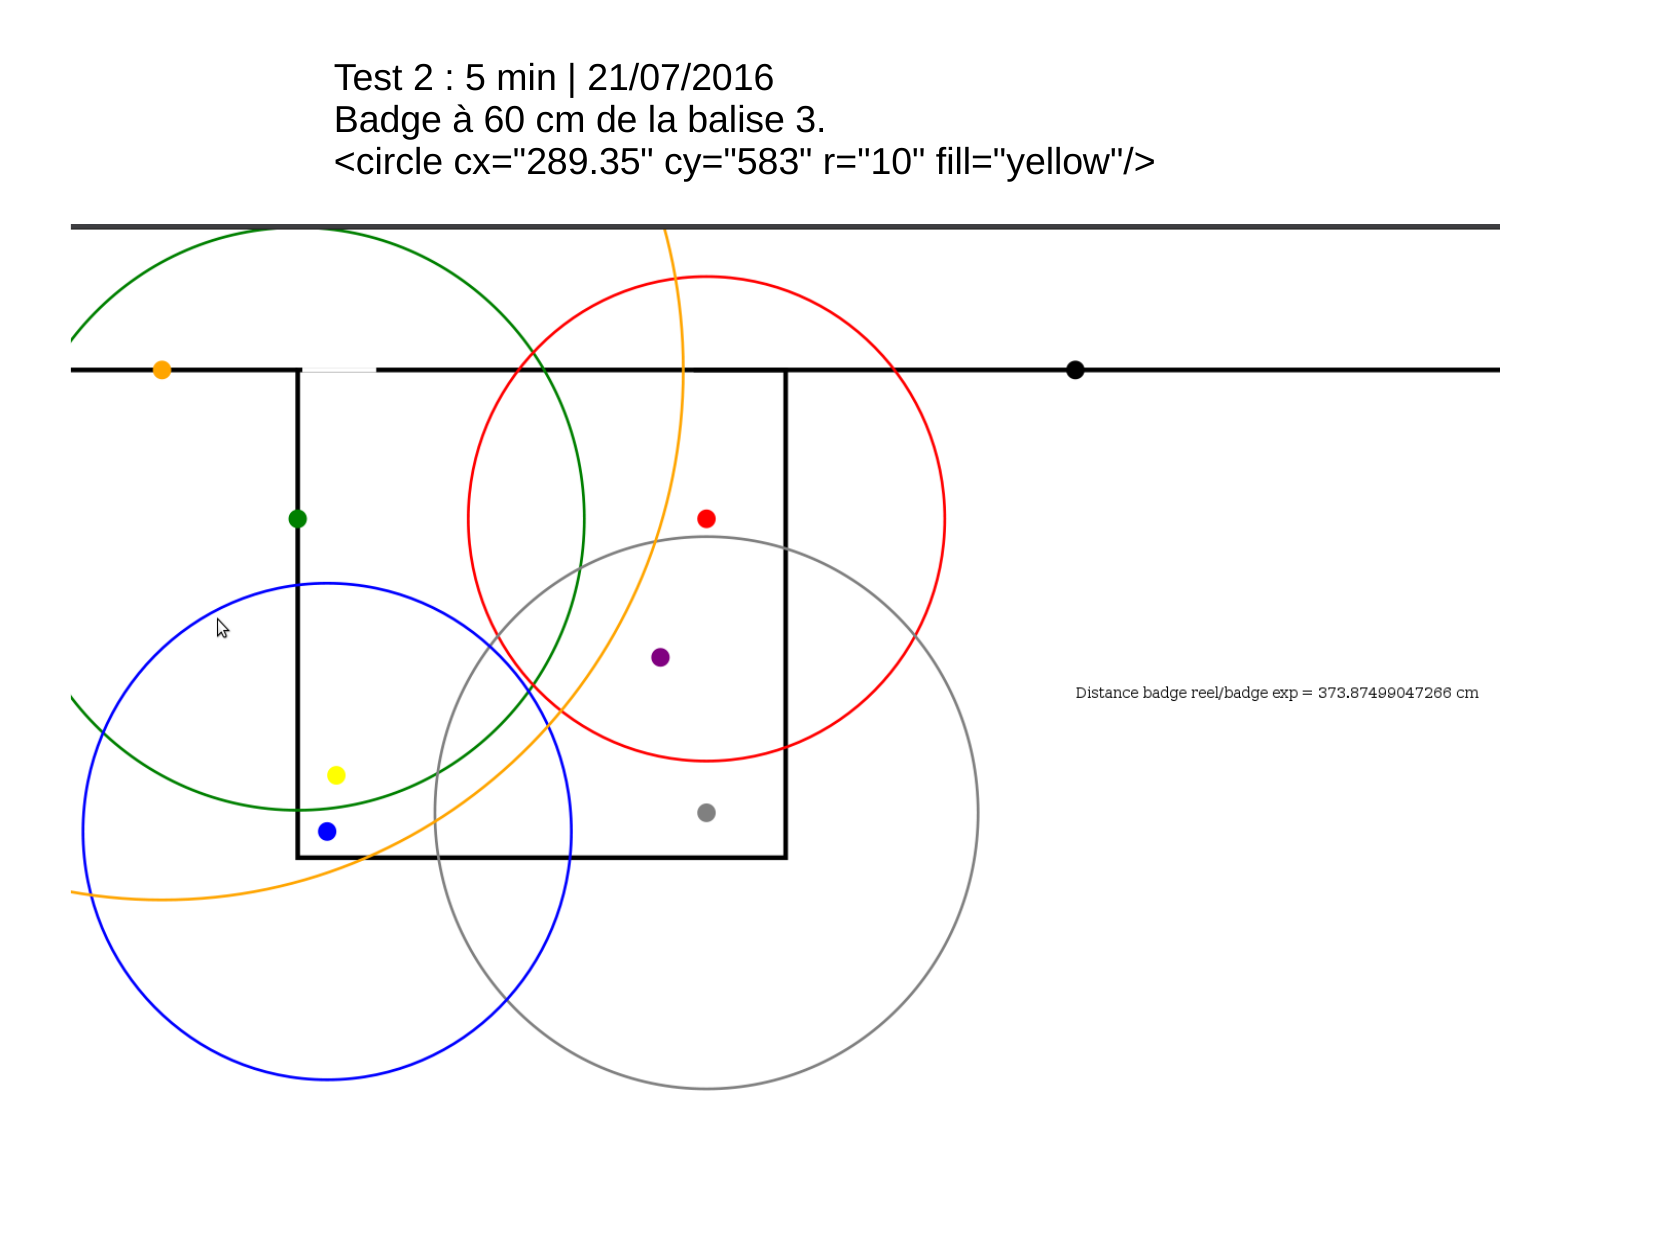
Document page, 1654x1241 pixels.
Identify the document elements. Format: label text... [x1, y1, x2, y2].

picture [70, 224, 1501, 1099]
text_box Test 2 : 5 min | 21/07/2016 Badge à 60 cm de la balise 3. <circle cx="289.35" cy="583" r="10" fill="yellow"/> [319, 49, 1180, 191]
